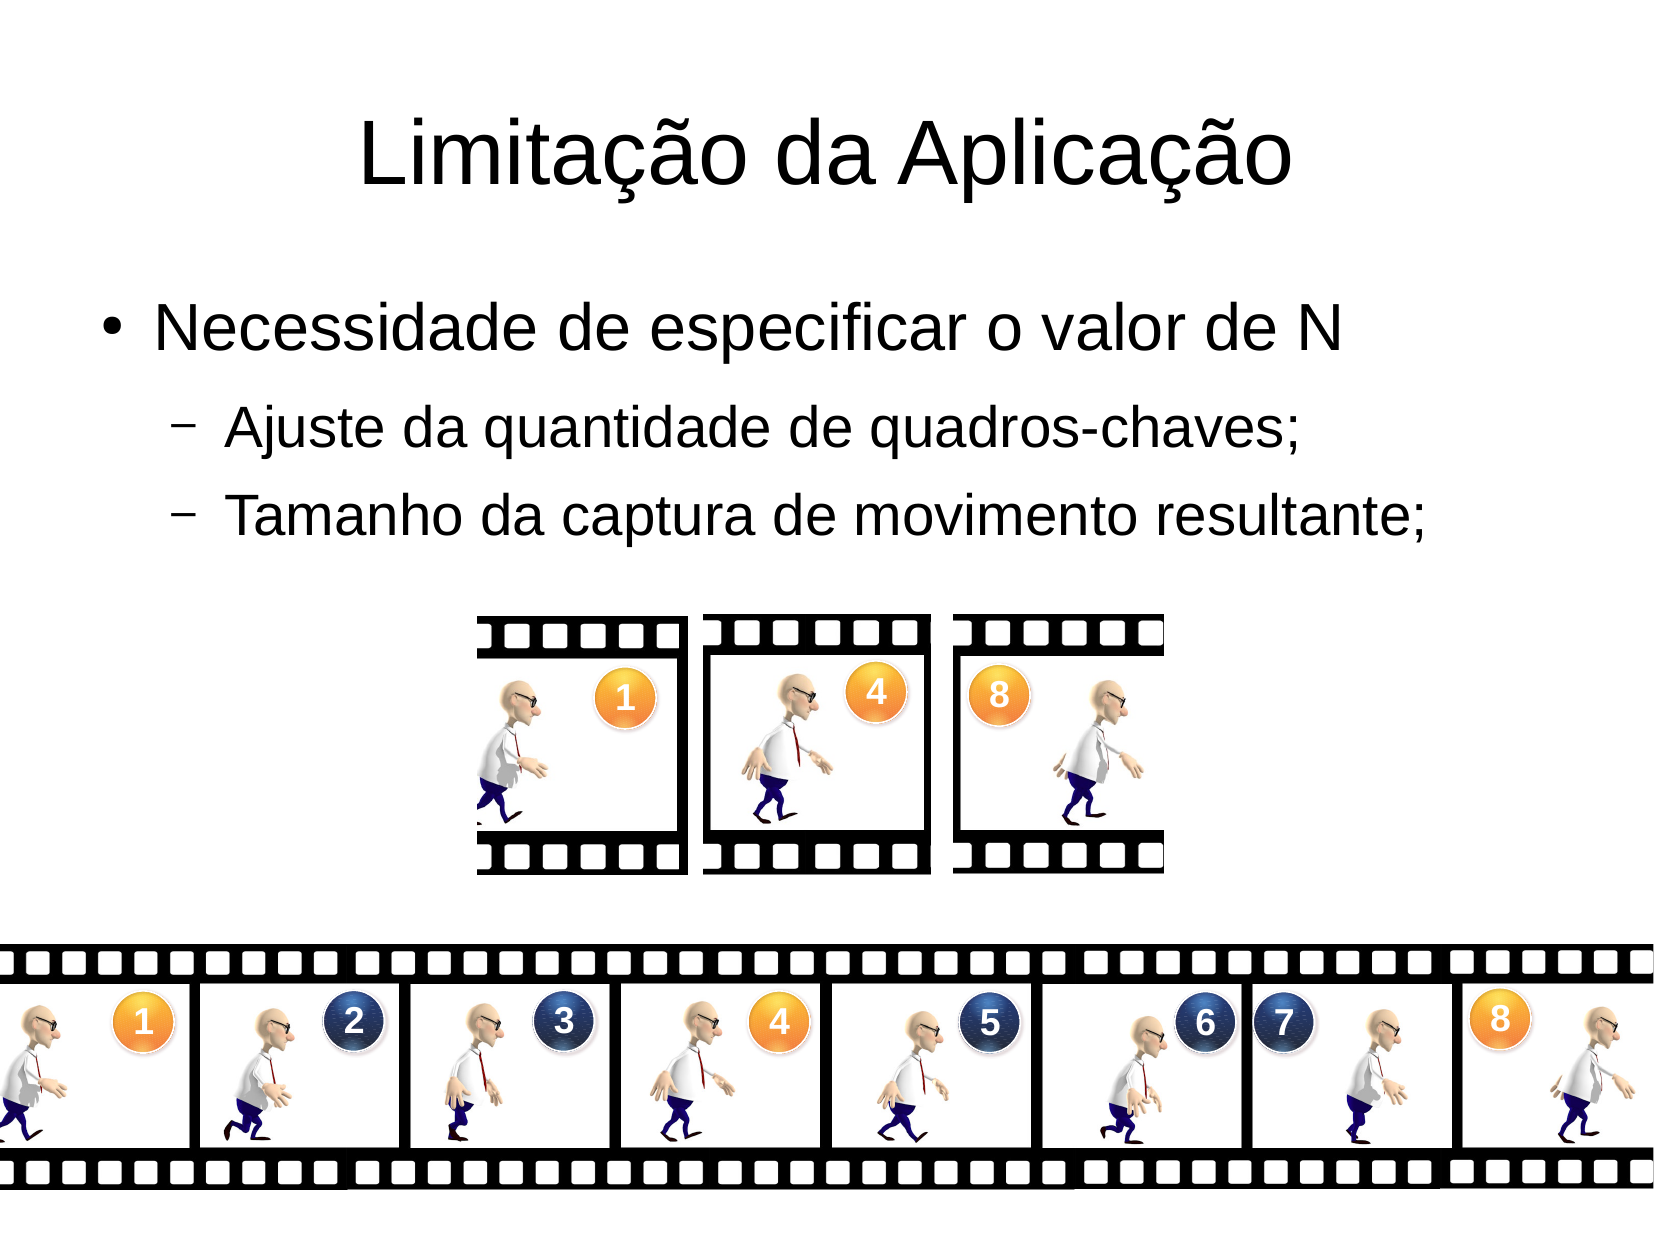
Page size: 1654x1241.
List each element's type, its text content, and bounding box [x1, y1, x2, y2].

title Limitação da Aplicação [82, 49, 1571, 257]
picture [953, 614, 1164, 875]
picture [477, 616, 688, 875]
picture [703, 614, 931, 875]
list Necessidade de especificar o valor de N Ajuste da quantidade de quadros-chaves; Tamanho da captura de movimento resultante; [82, 290, 1571, 944]
picture [0, 944, 1654, 1190]
